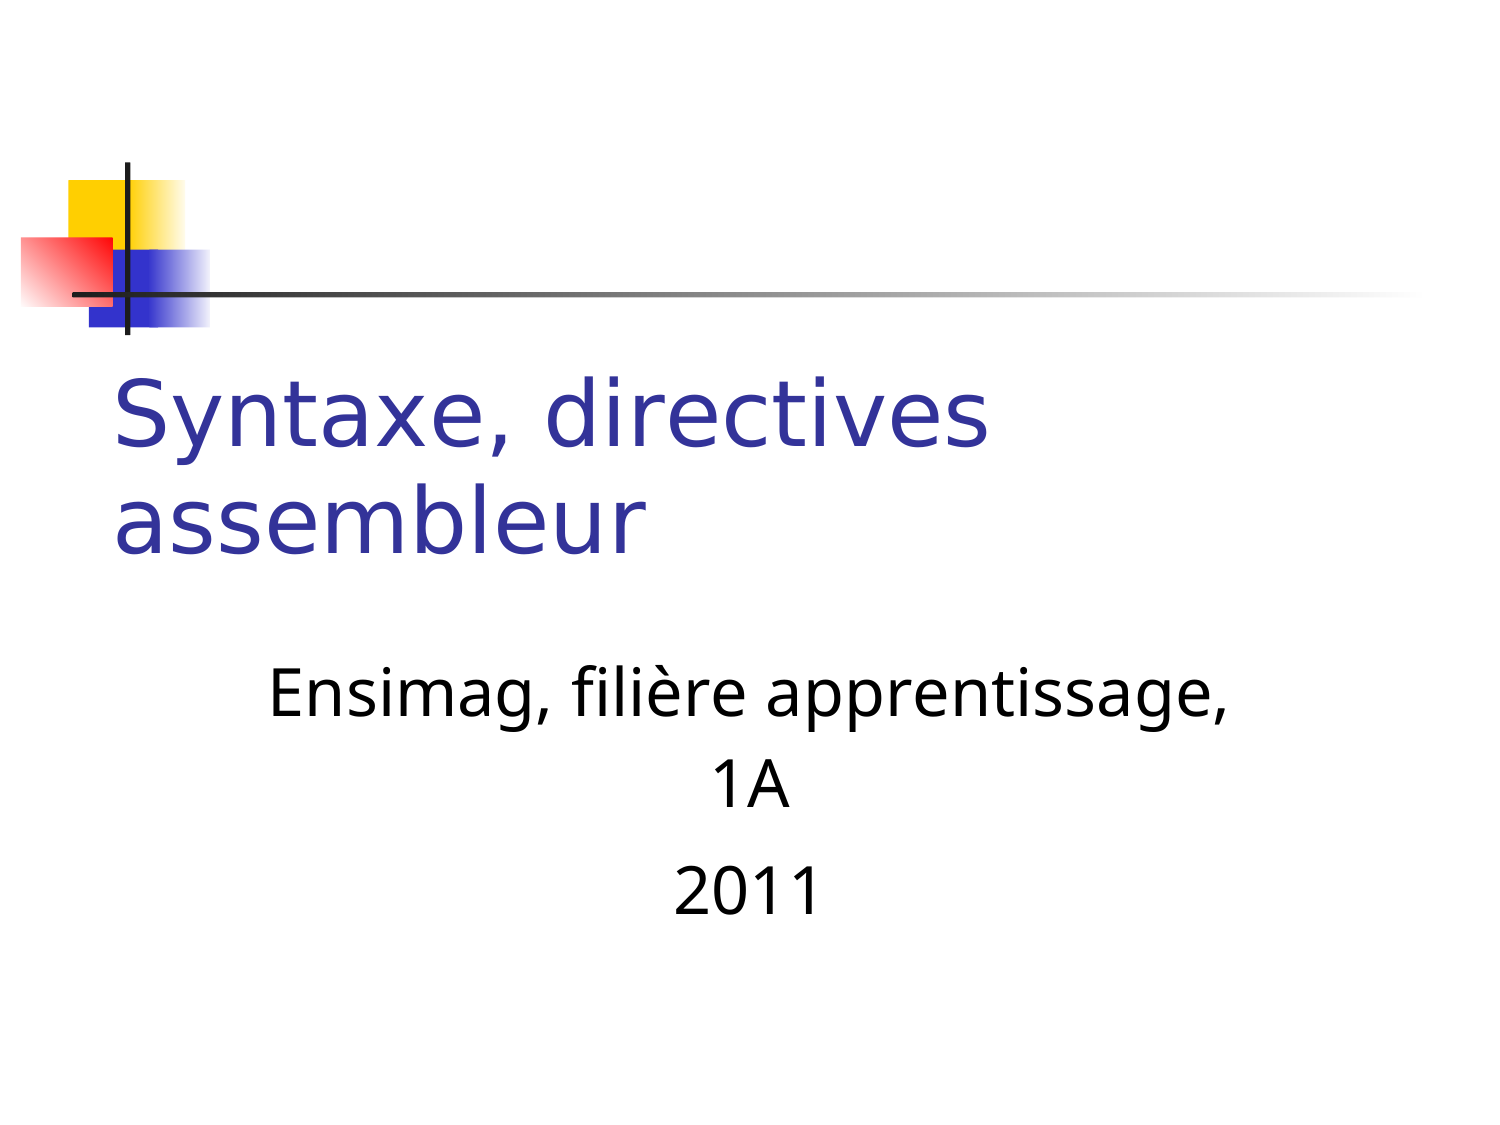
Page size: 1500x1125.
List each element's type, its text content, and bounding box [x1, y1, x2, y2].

title Syntaxe, directives assembleur [112, 356, 1388, 581]
subtitle Ensimag, filière apprentissage, 1A 2011 [225, 637, 1276, 926]
